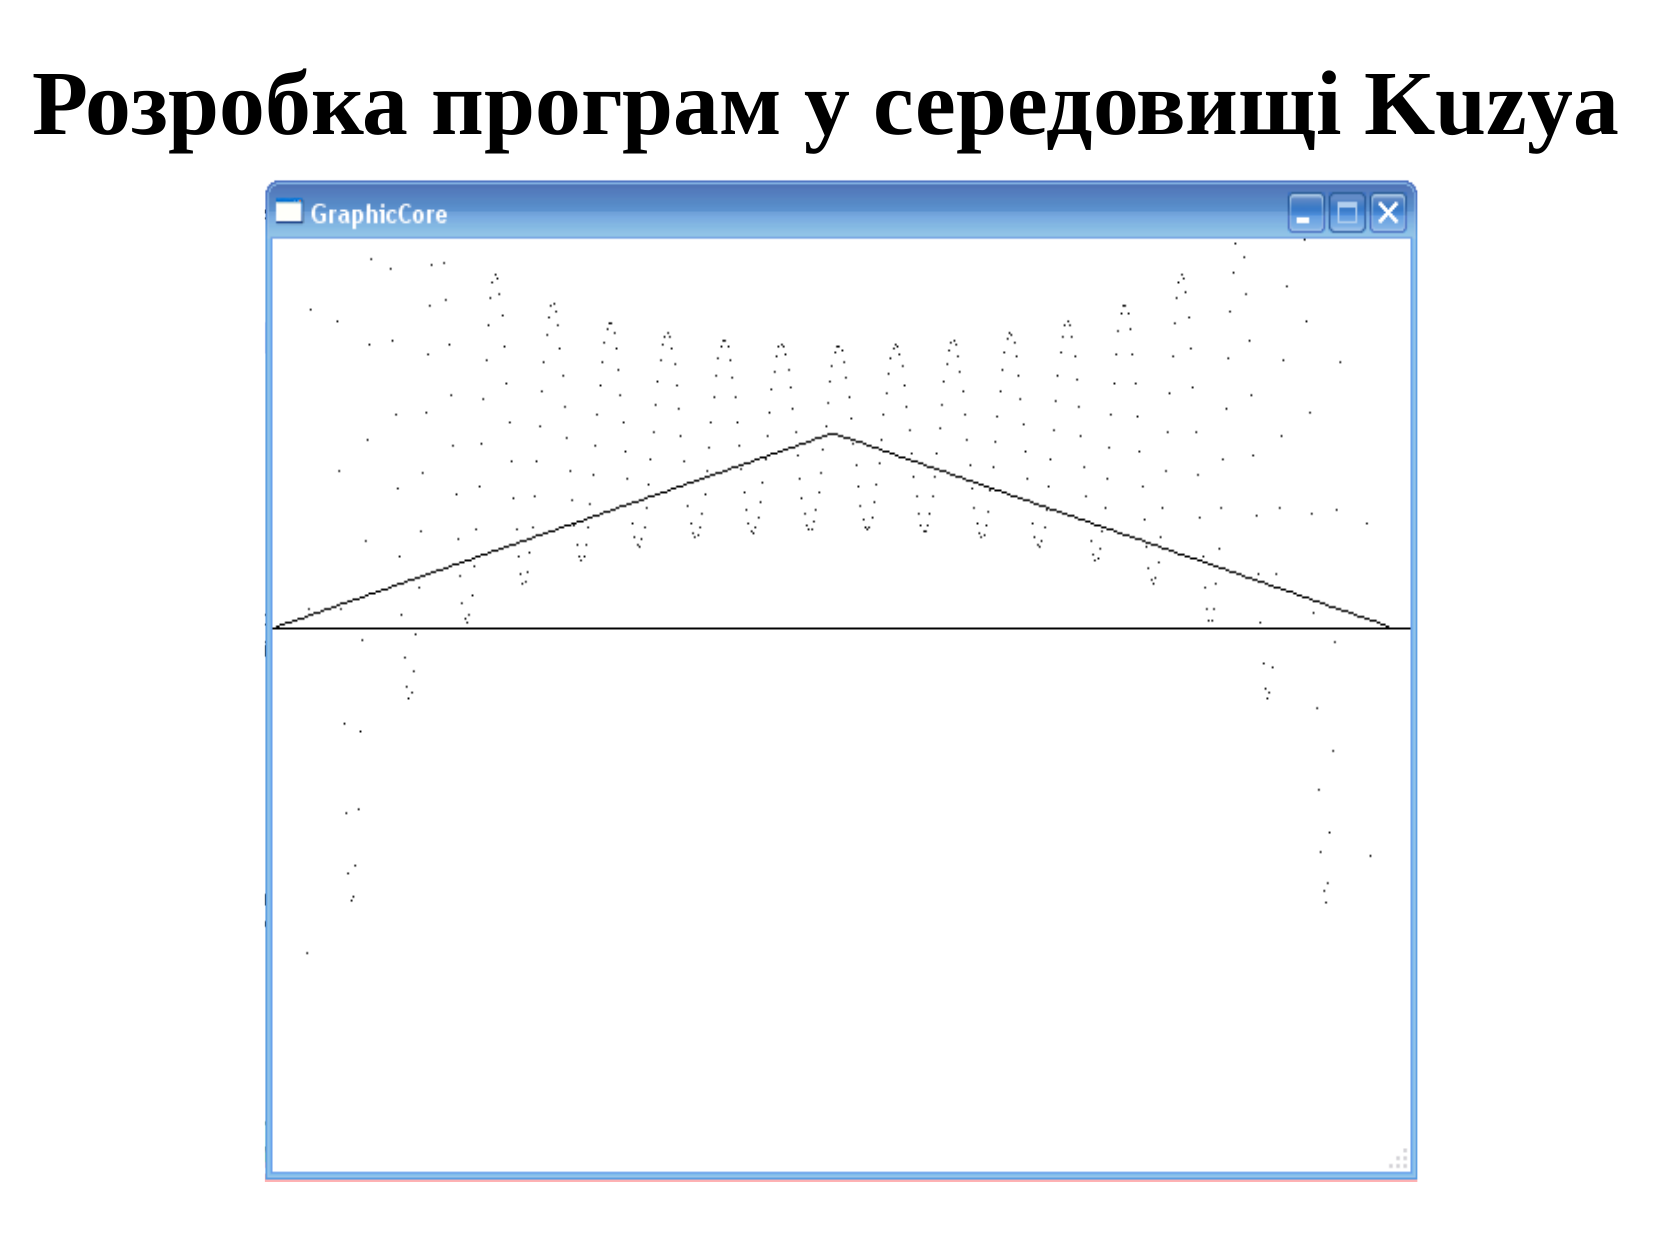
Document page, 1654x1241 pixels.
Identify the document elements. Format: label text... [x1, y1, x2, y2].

picture [264, 177, 1418, 1182]
title Розробка програм у середовищі Kuzya [0, 0, 1654, 208]
